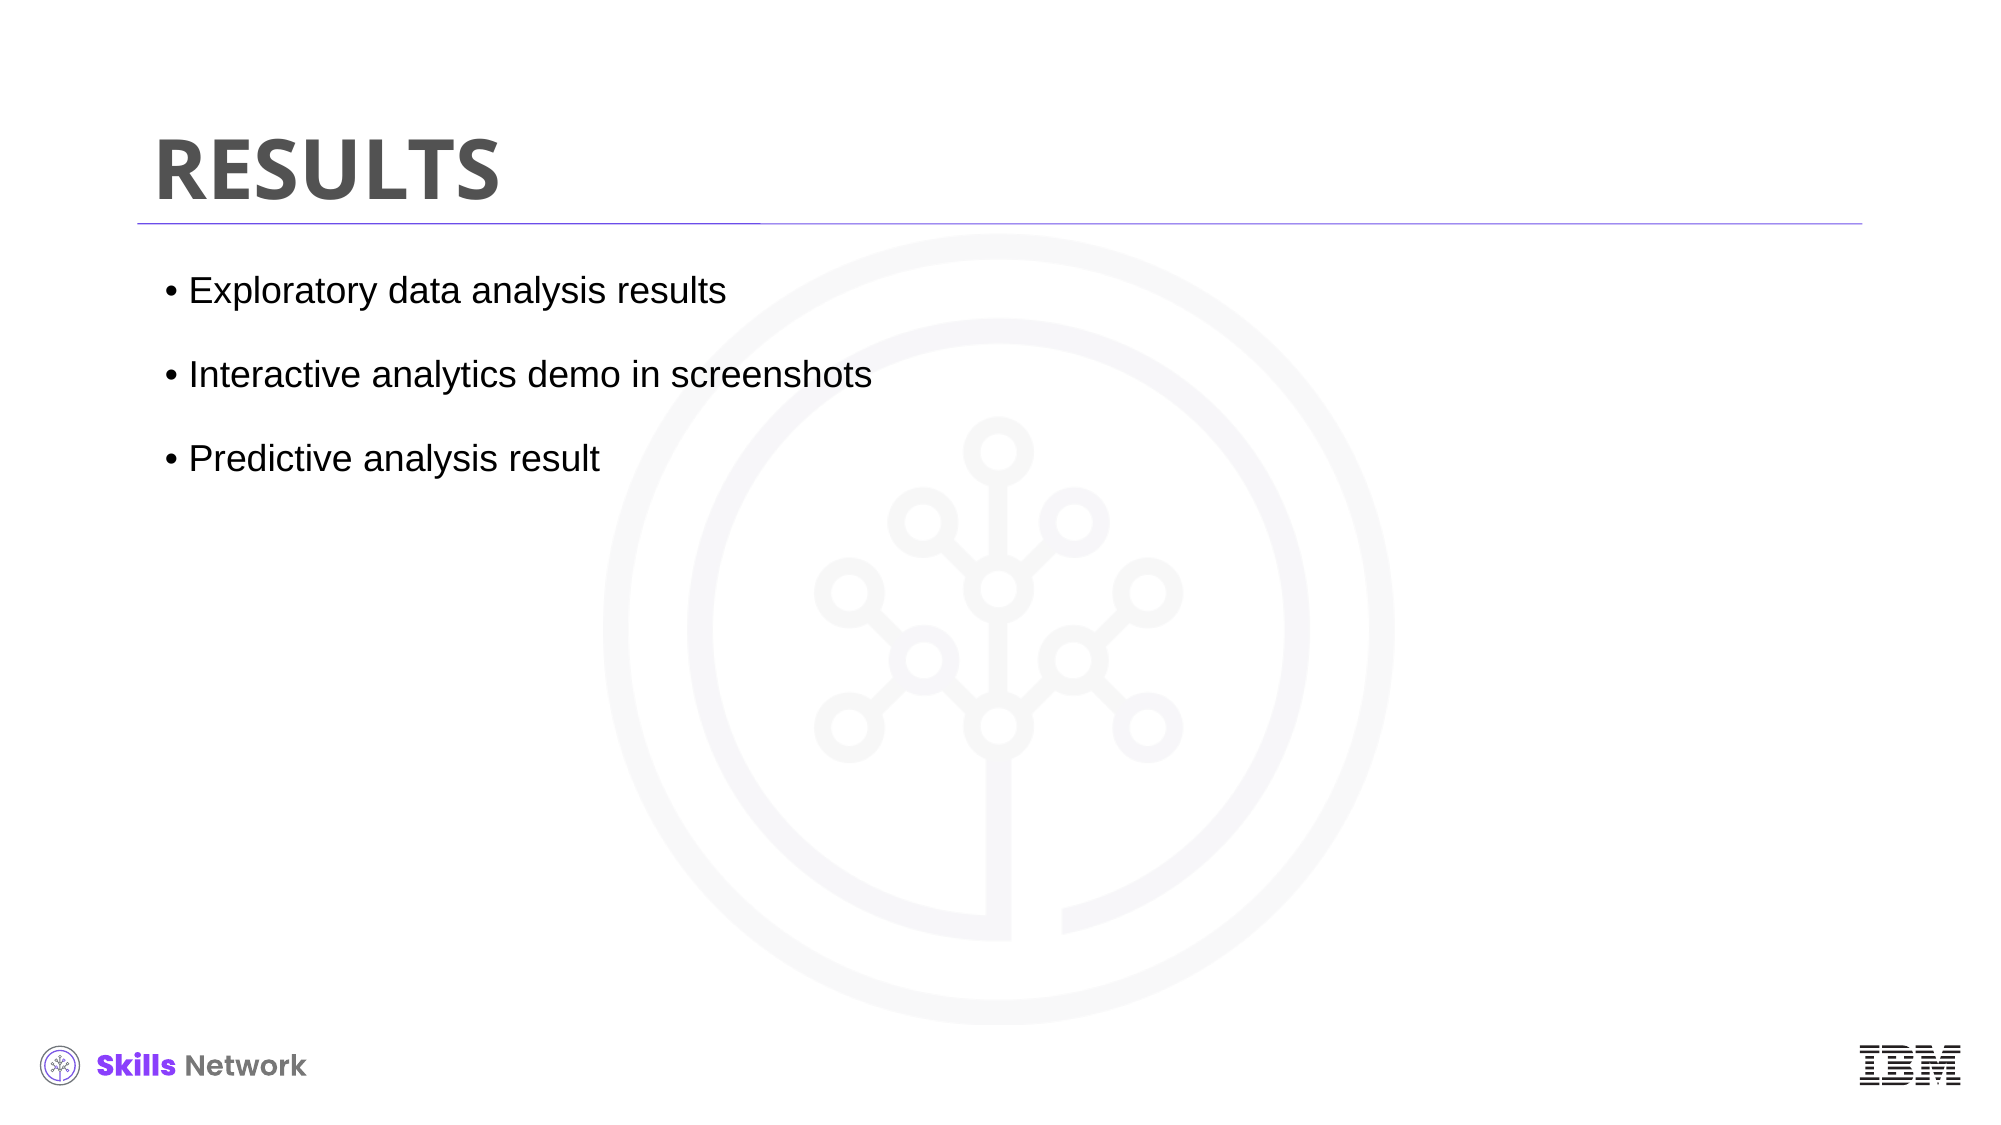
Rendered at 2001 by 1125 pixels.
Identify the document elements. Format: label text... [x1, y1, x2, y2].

title RESULTS [137, 59, 1863, 278]
text_box • Exploratory data analysis results • Interactive analytics demo in screenshots • Predictive analysis result [150, 262, 1838, 539]
